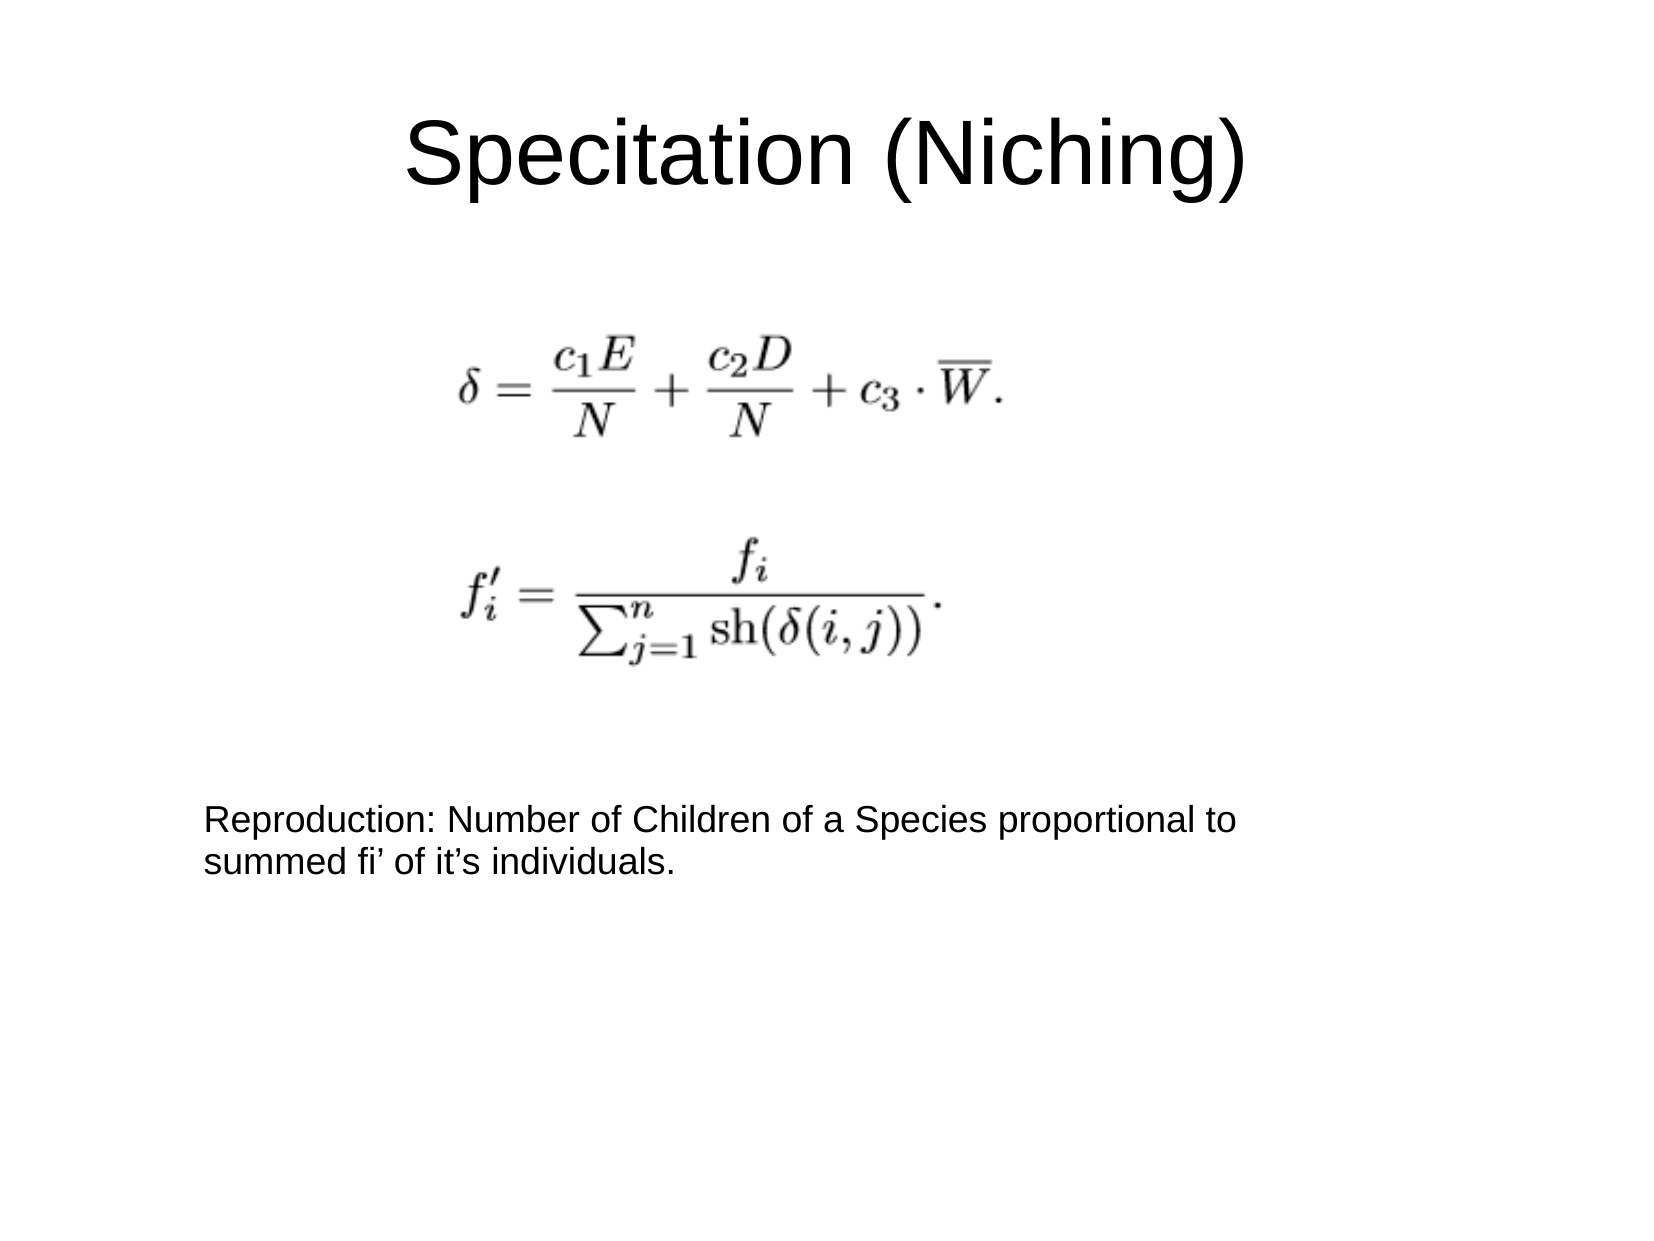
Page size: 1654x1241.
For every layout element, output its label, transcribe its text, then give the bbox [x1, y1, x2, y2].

title Specitation (Niching) [82, 49, 1571, 257]
picture [405, 307, 1046, 461]
text_box Reproduction: Number of Children of a Species proportional to summed fi’ of it’s individuals. [188, 791, 1406, 891]
picture [413, 496, 1024, 674]
